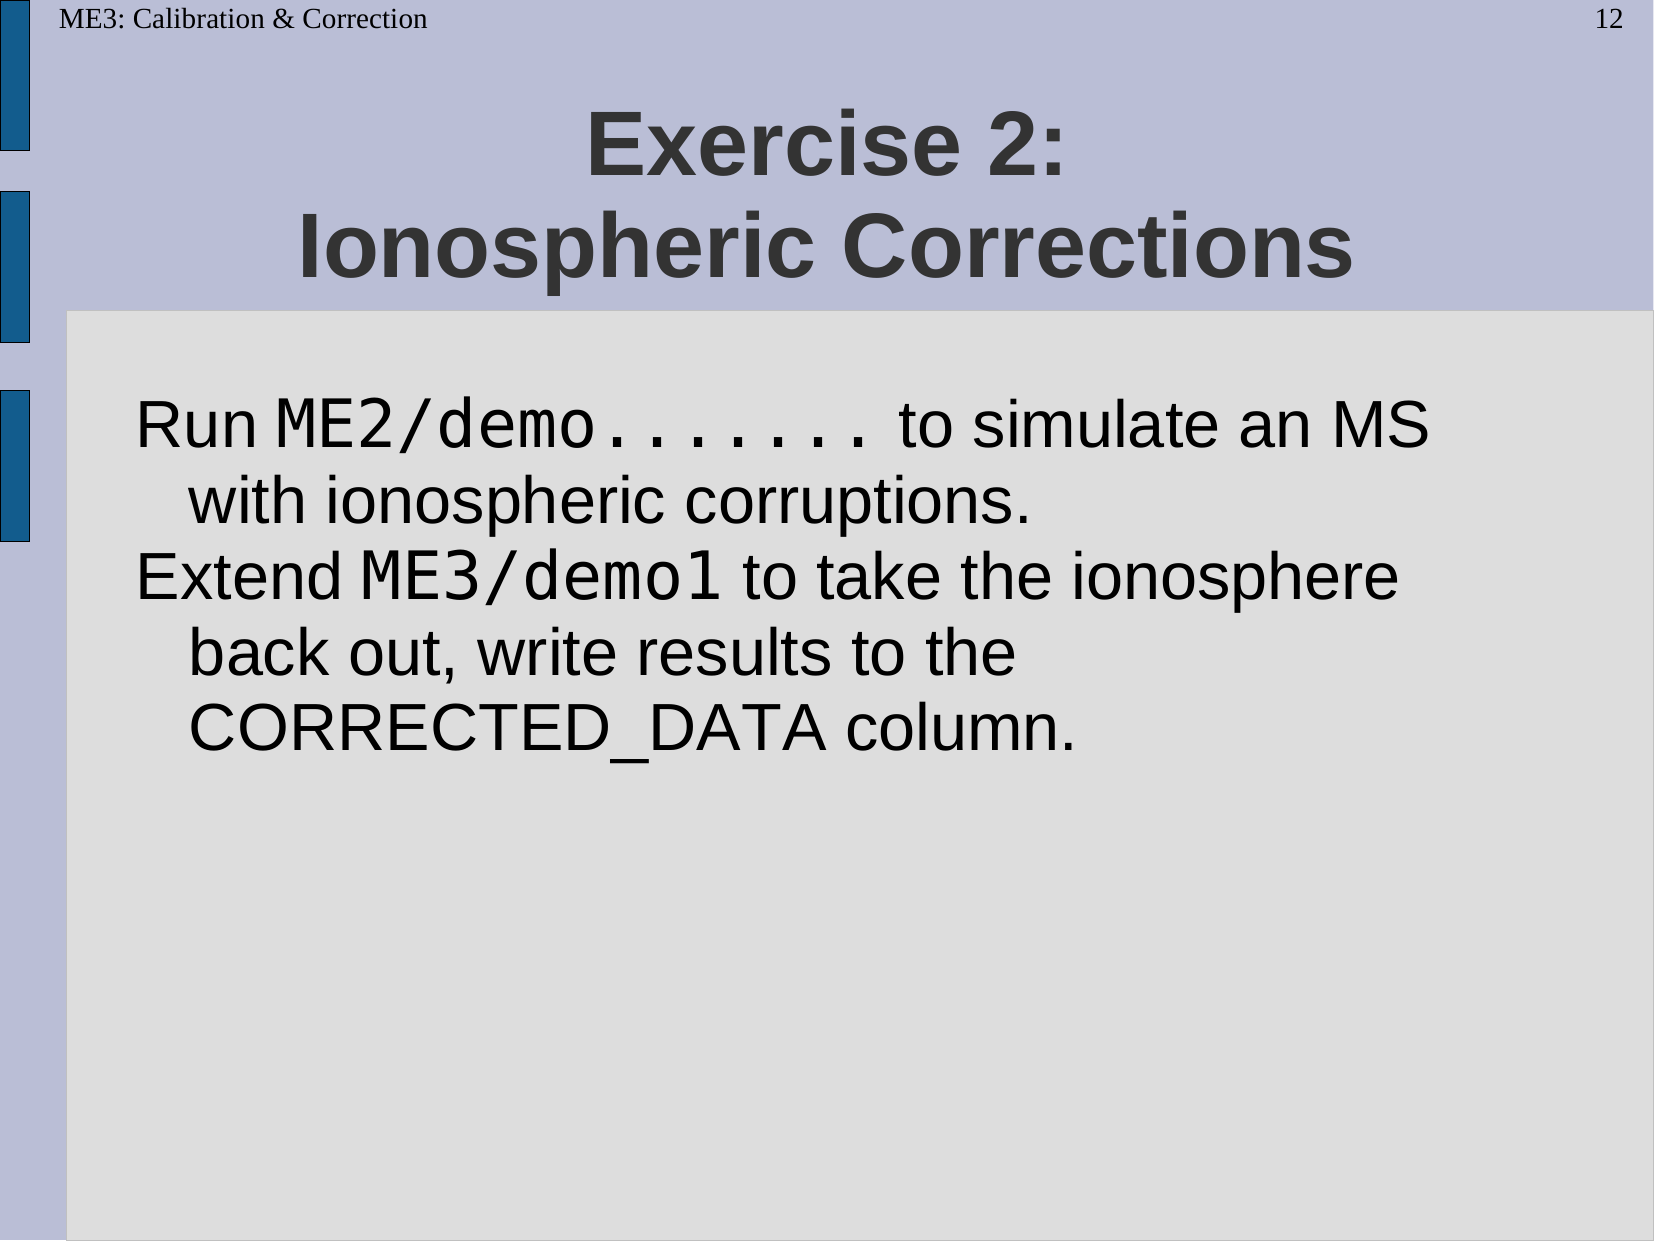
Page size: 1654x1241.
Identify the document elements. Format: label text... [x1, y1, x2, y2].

list Run ME2/demo....... to simulate an MS with ionospheric corruptions. Extend ME3/demo1 to take the ionosphere back out, write results to the CORRECTED_DATA column. [118, 385, 1531, 1152]
title Exercise 2: Ionospheric Corrections [121, 87, 1534, 302]
